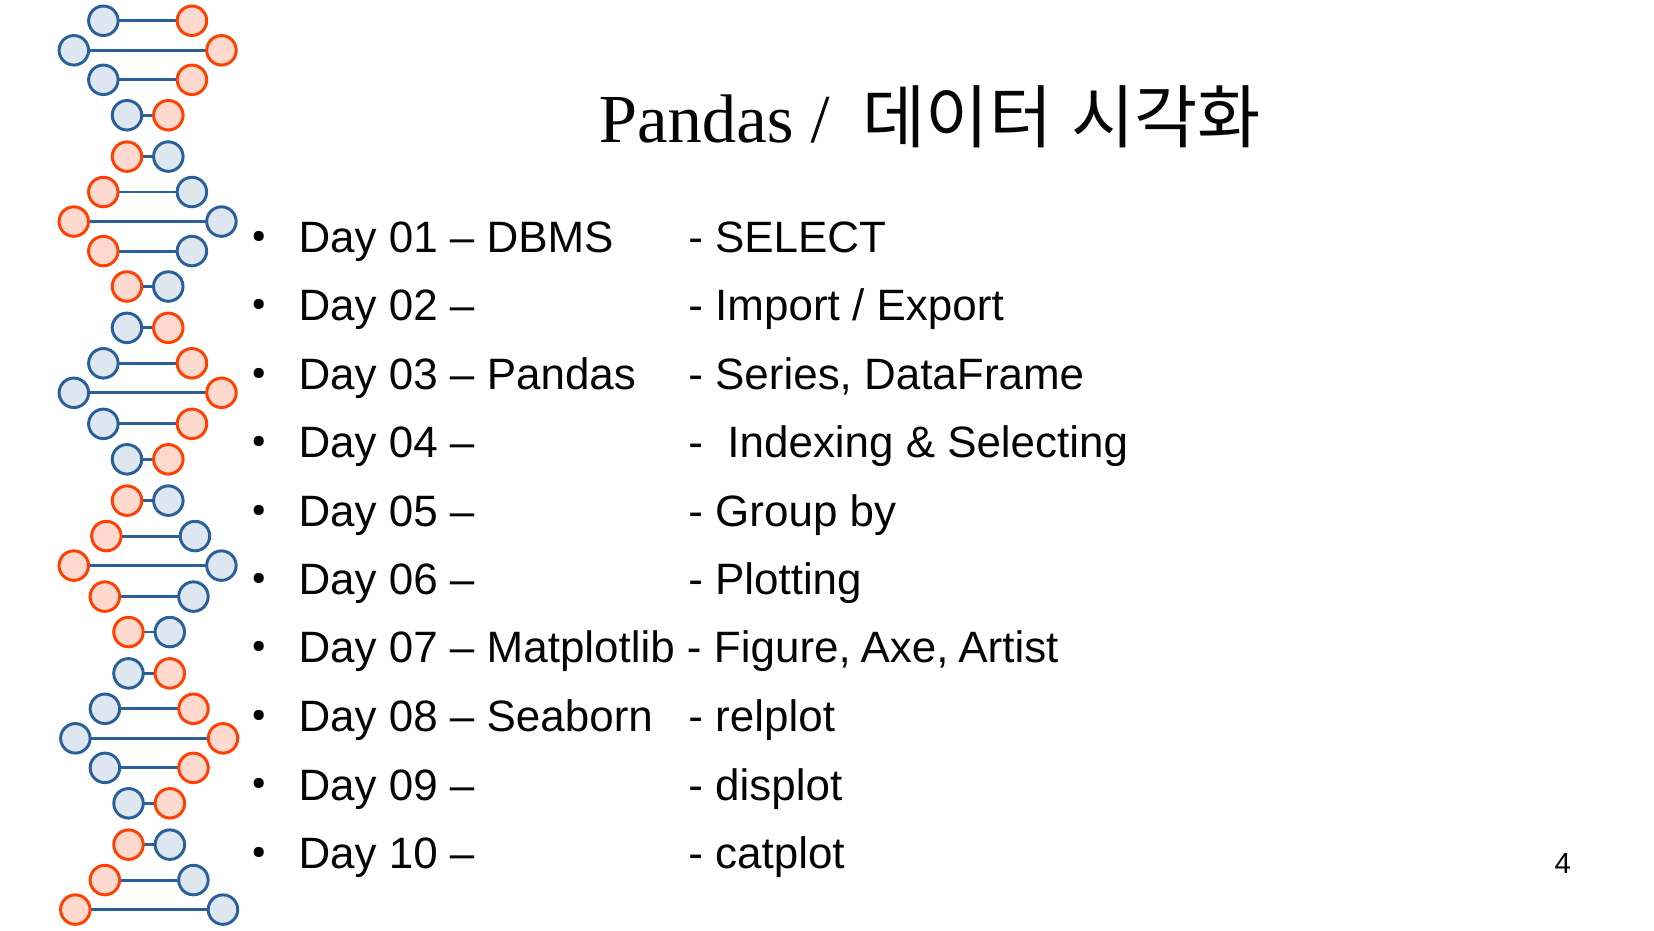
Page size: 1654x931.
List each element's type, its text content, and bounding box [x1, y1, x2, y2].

title Pandas / 데이터 시각화 [265, 35, 1595, 189]
list Day 01 – DBMS - SELECT Day 02 – - Import / Export Day 03 – Pandas - Series, DataFrame Day 04 – - Indexing & Selecting Day 05 – - Group by Day 06 – - Plotting Day 07 – Matplotlib - Figure, Axe, Artist Day 08 – Seaborn - relplot Day 09 – - displot Day 10 – - catplot [236, 212, 1565, 880]
